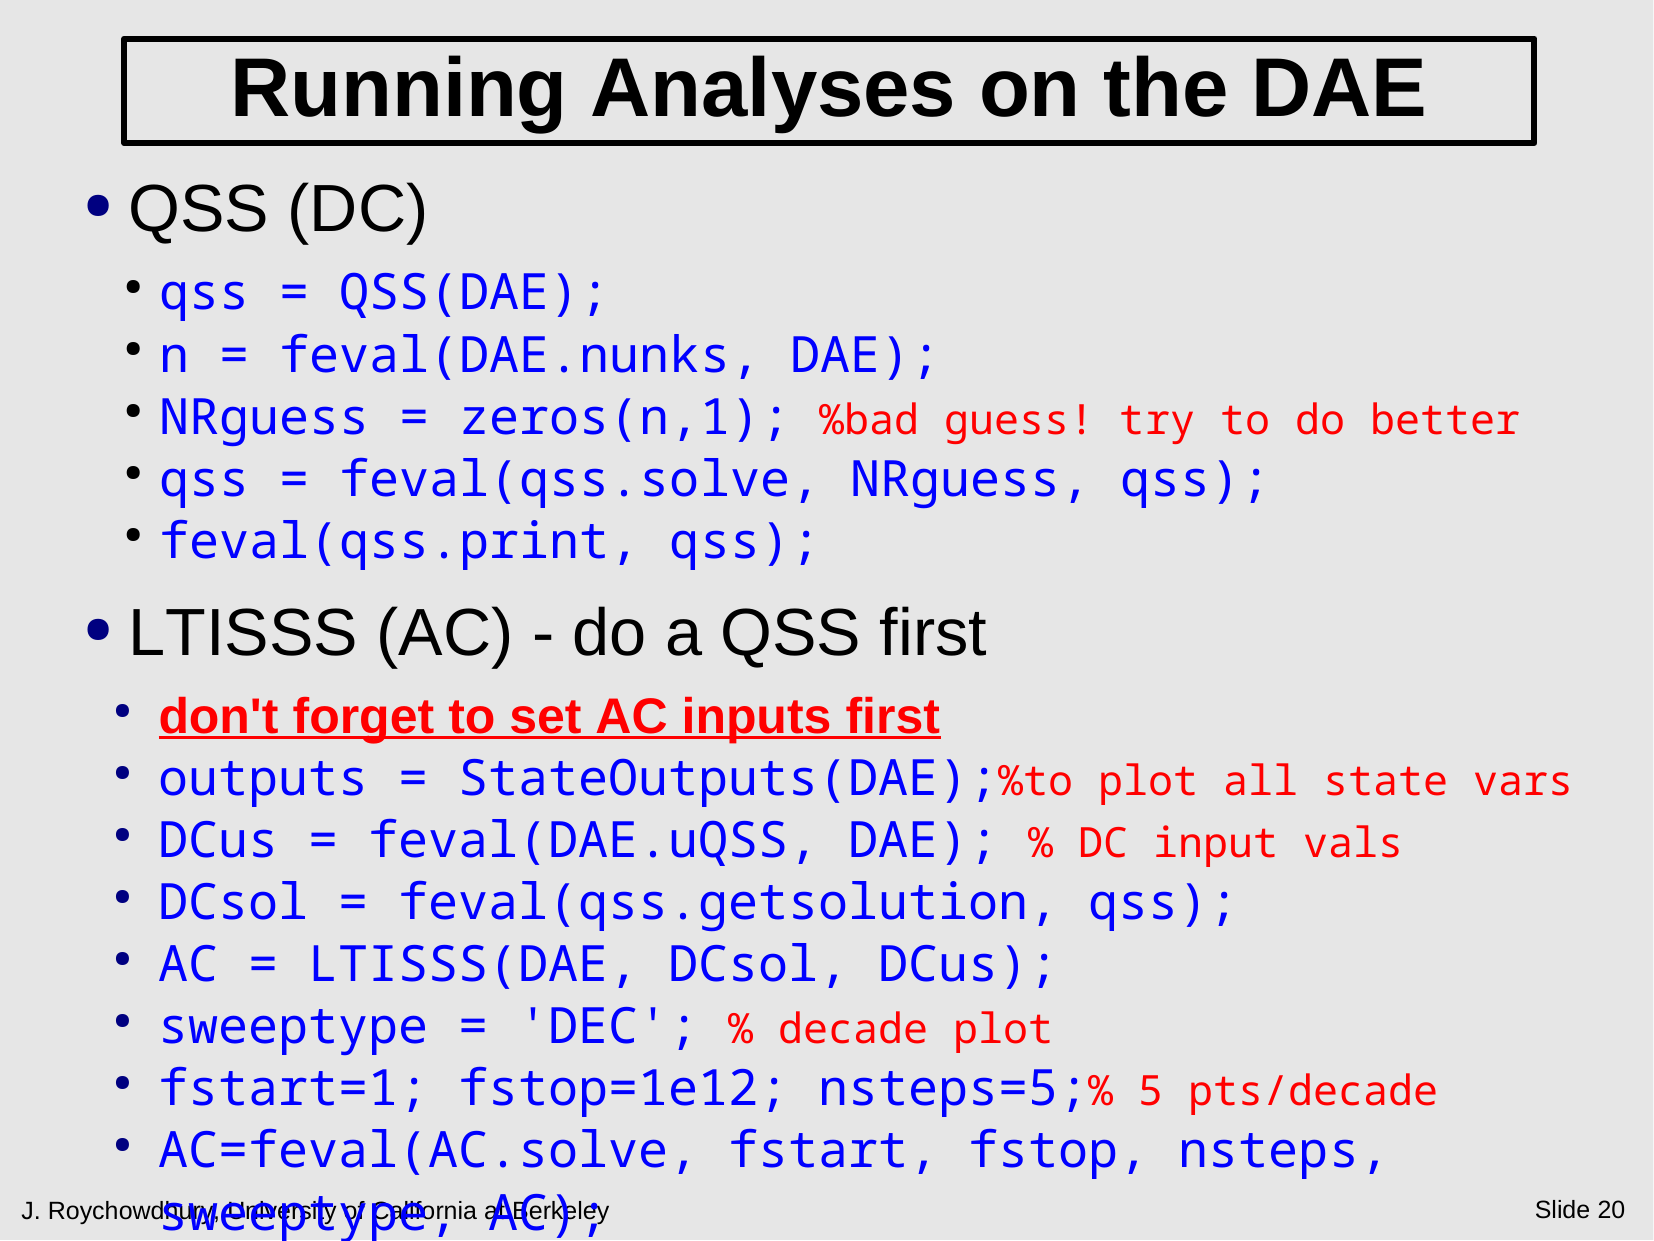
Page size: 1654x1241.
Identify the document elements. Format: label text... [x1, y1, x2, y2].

list QSS (DC) qss = QSS(DAE); n = feval(DAE.nunks, DAE); NRguess = zeros(n,1); %bad guess! try to do better qss = feval(qss.solve, NRguess, qss); feval(qss.print, qss); LTISSS (AC) - do a QSS first don't forget to set AC inputs first outputs = StateOutputs(DAE);%to plot all state vars DCus = feval(DAE.uQSS, DAE); % DC input vals DCsol = feval(qss.getsolution, qss); AC = LTISSS(DAE, DCsol, DCus); sweeptype = 'DEC'; % decade plot fstart=1; fstop=1e12; nsteps=5;% 5 pts/decade AC=feval(AC.solve, fstart, fstop, nsteps, sweeptype, AC); feval(AC.plot, AC, outputs); [53, 177, 1595, 1175]
title Running Analyses on the DAE [124, 38, 1535, 144]
